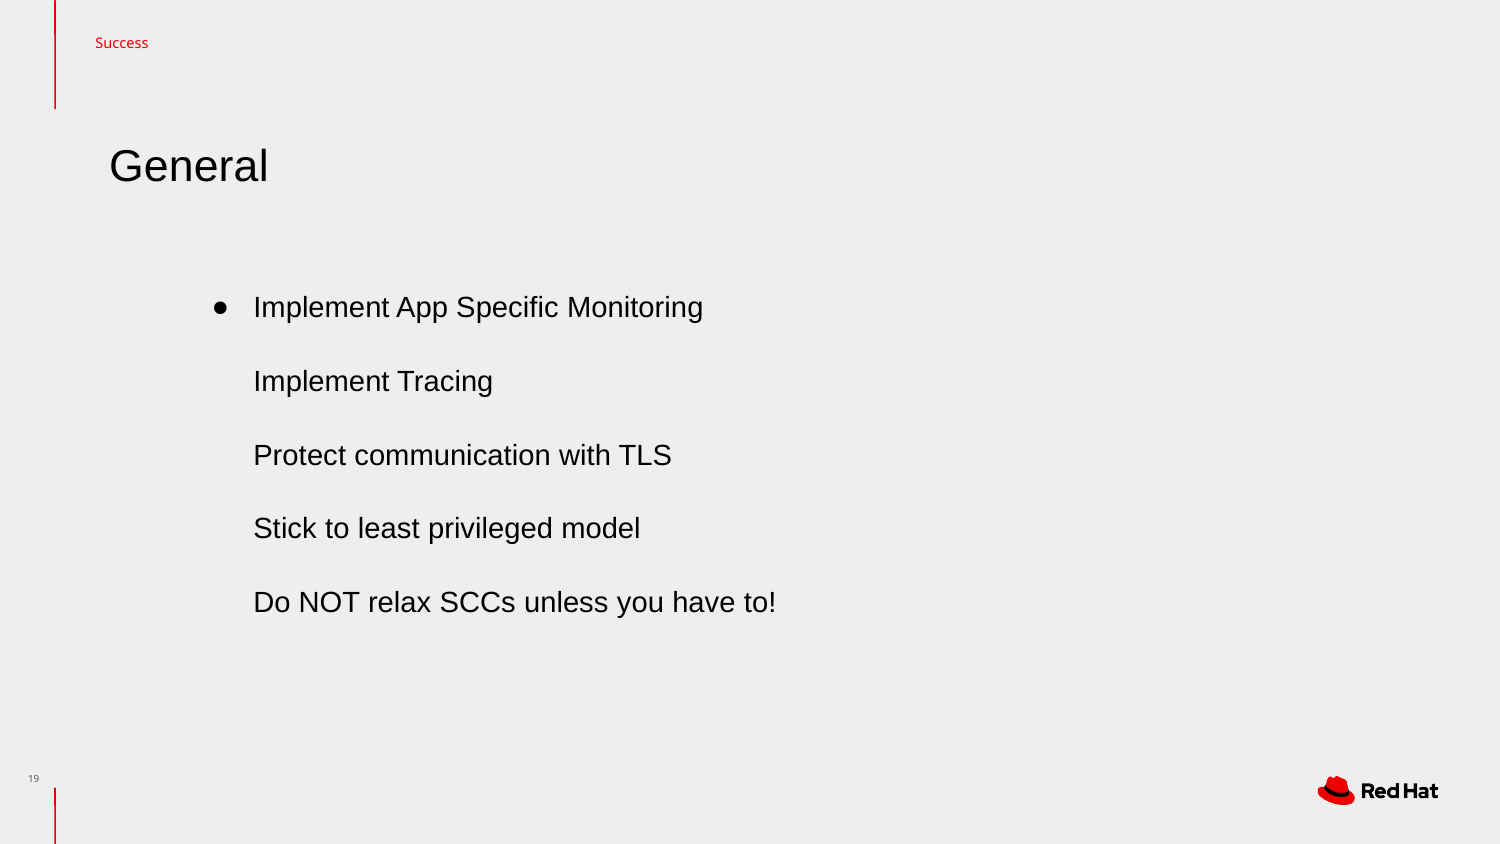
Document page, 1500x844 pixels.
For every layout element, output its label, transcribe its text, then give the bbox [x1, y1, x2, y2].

slide_number <number> [0, 773, 68, 787]
title Implement App Specific Monitoring Implement Tracing Protect communication with TLS Stick to least privileged model Do NOT relax SCCs unless you have to! [197, 250, 1235, 837]
picture [1317, 776, 1438, 805]
subtitle Success [41, 5, 517, 81]
title General [55, 117, 1285, 202]
